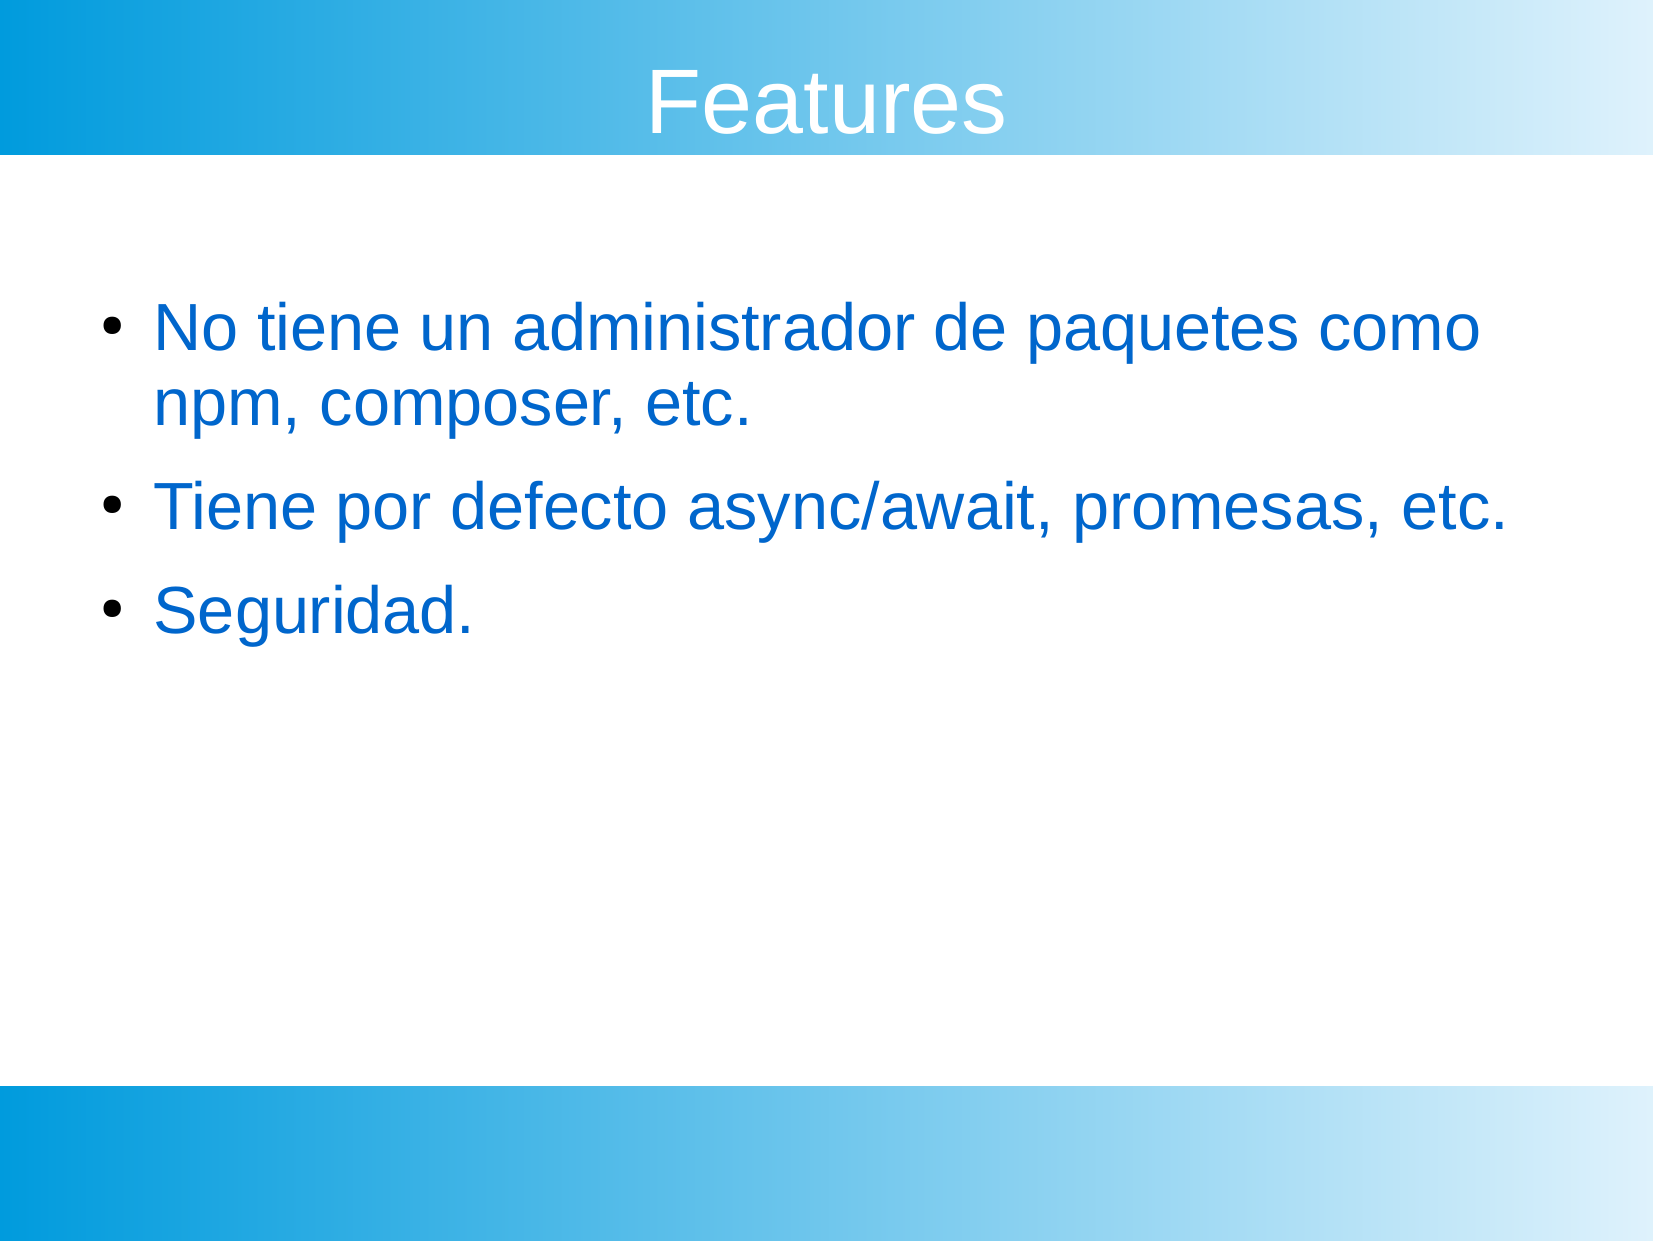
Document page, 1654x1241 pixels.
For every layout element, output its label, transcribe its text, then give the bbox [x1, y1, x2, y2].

title Features [82, 49, 1571, 155]
list No tiene un administrador de paquetes como npm, composer, etc. Tiene por defecto async/await, promesas, etc. Seguridad. [82, 290, 1571, 1010]
